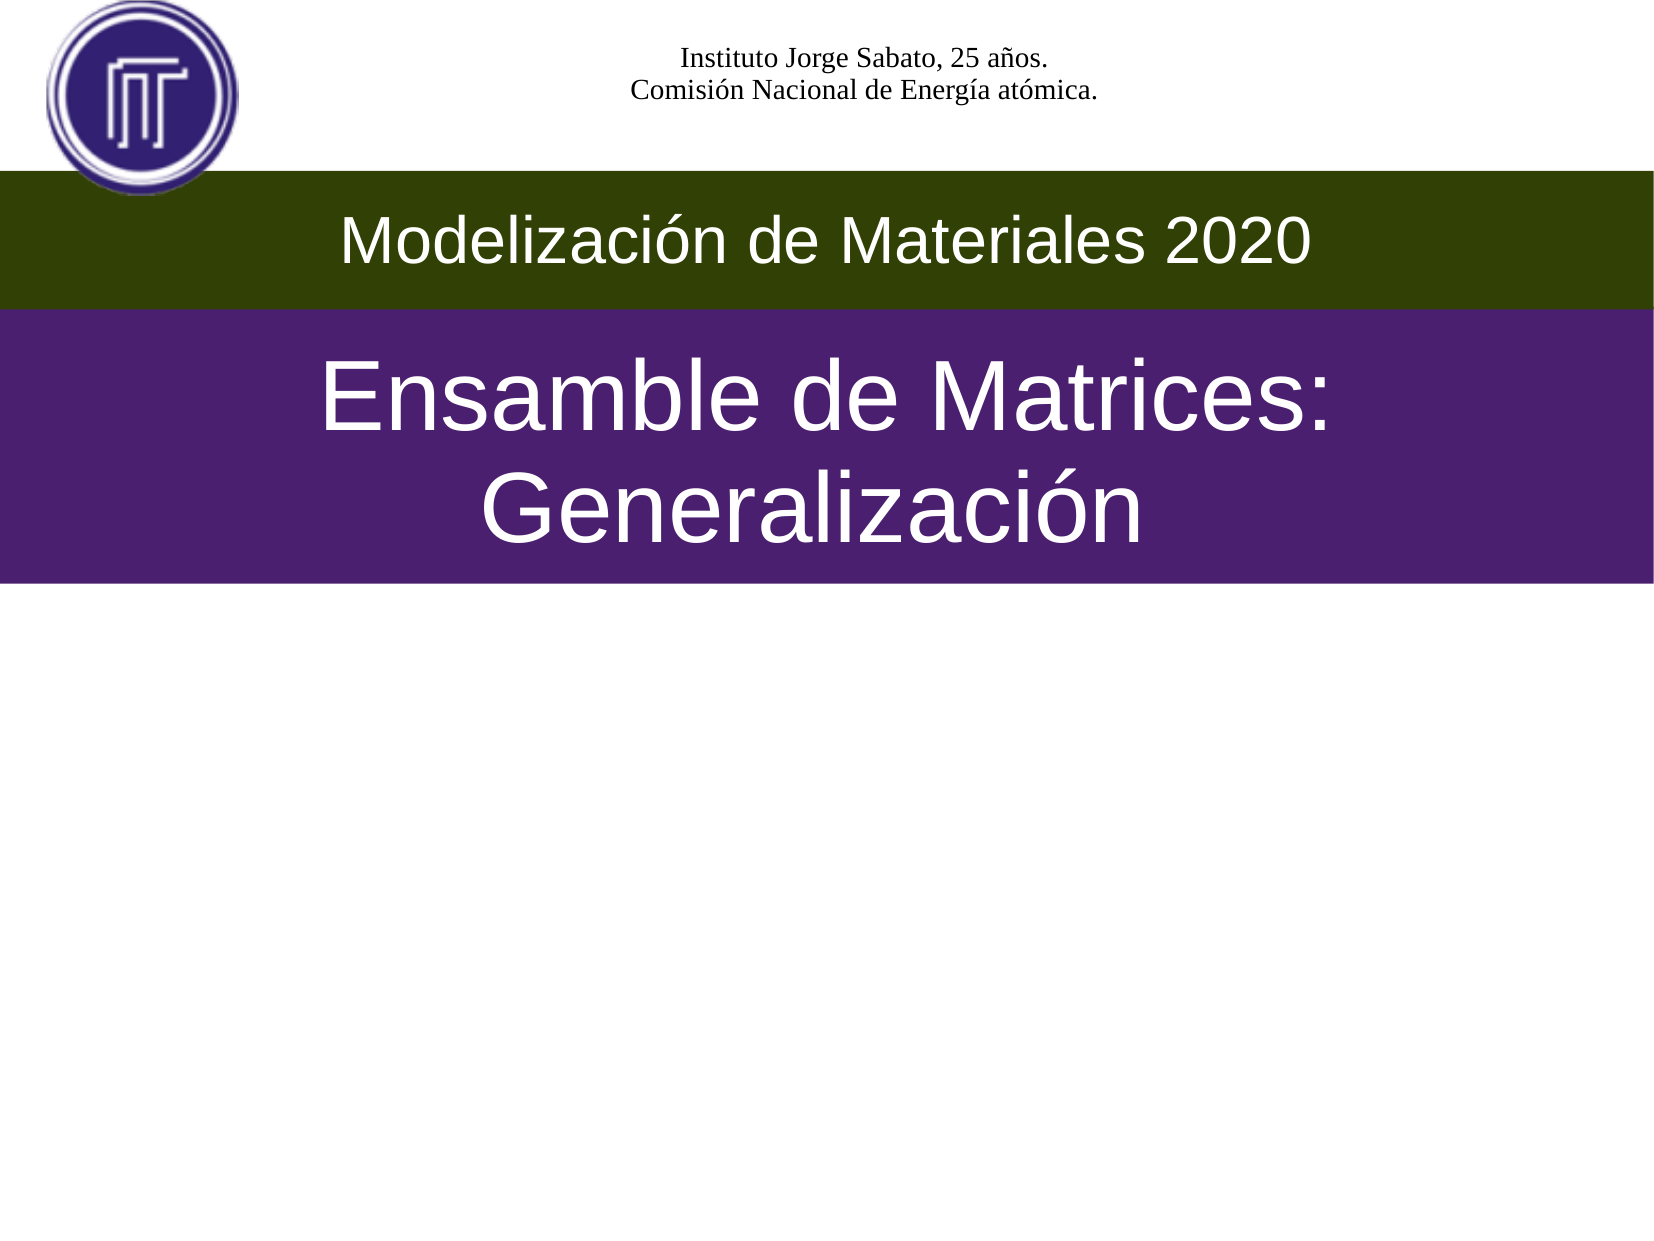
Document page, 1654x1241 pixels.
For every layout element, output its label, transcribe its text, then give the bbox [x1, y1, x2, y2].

title Ensamble de Matrices: Generalización [0, 339, 1654, 564]
picture [45, 0, 239, 196]
